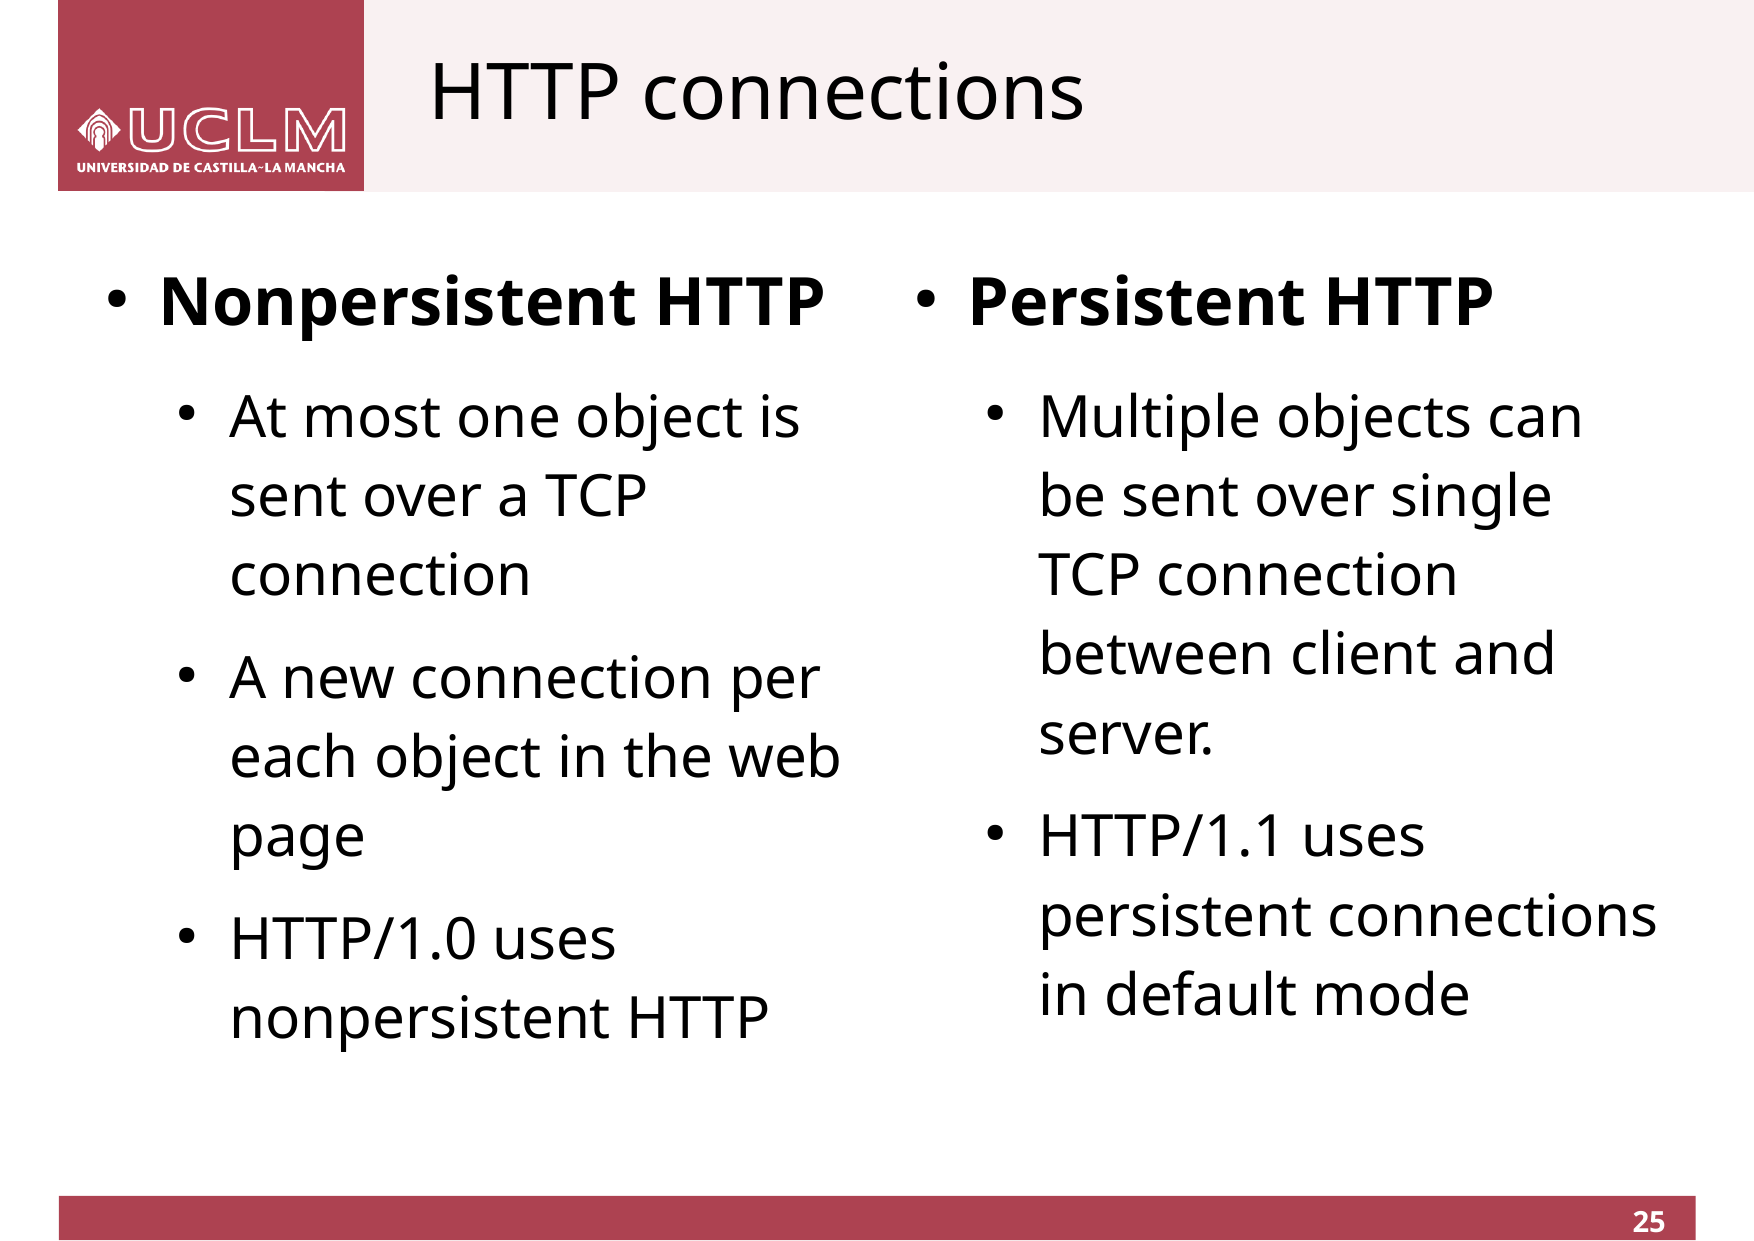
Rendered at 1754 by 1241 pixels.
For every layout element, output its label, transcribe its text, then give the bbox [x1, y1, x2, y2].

list Nonpersistent HTTP At most one object is sent over a TCP connection A new connection per each object in the web page HTTP/1.0 uses nonpersistent HTTP [87, 254, 858, 1074]
title HTTP connections [413, 0, 1667, 198]
picture [58, 0, 364, 191]
list Persistent HTTP Multiple objects can be sent over single TCP connection between client and server. HTTP/1.1 uses persistent connections in default mode [896, 254, 1667, 1074]
